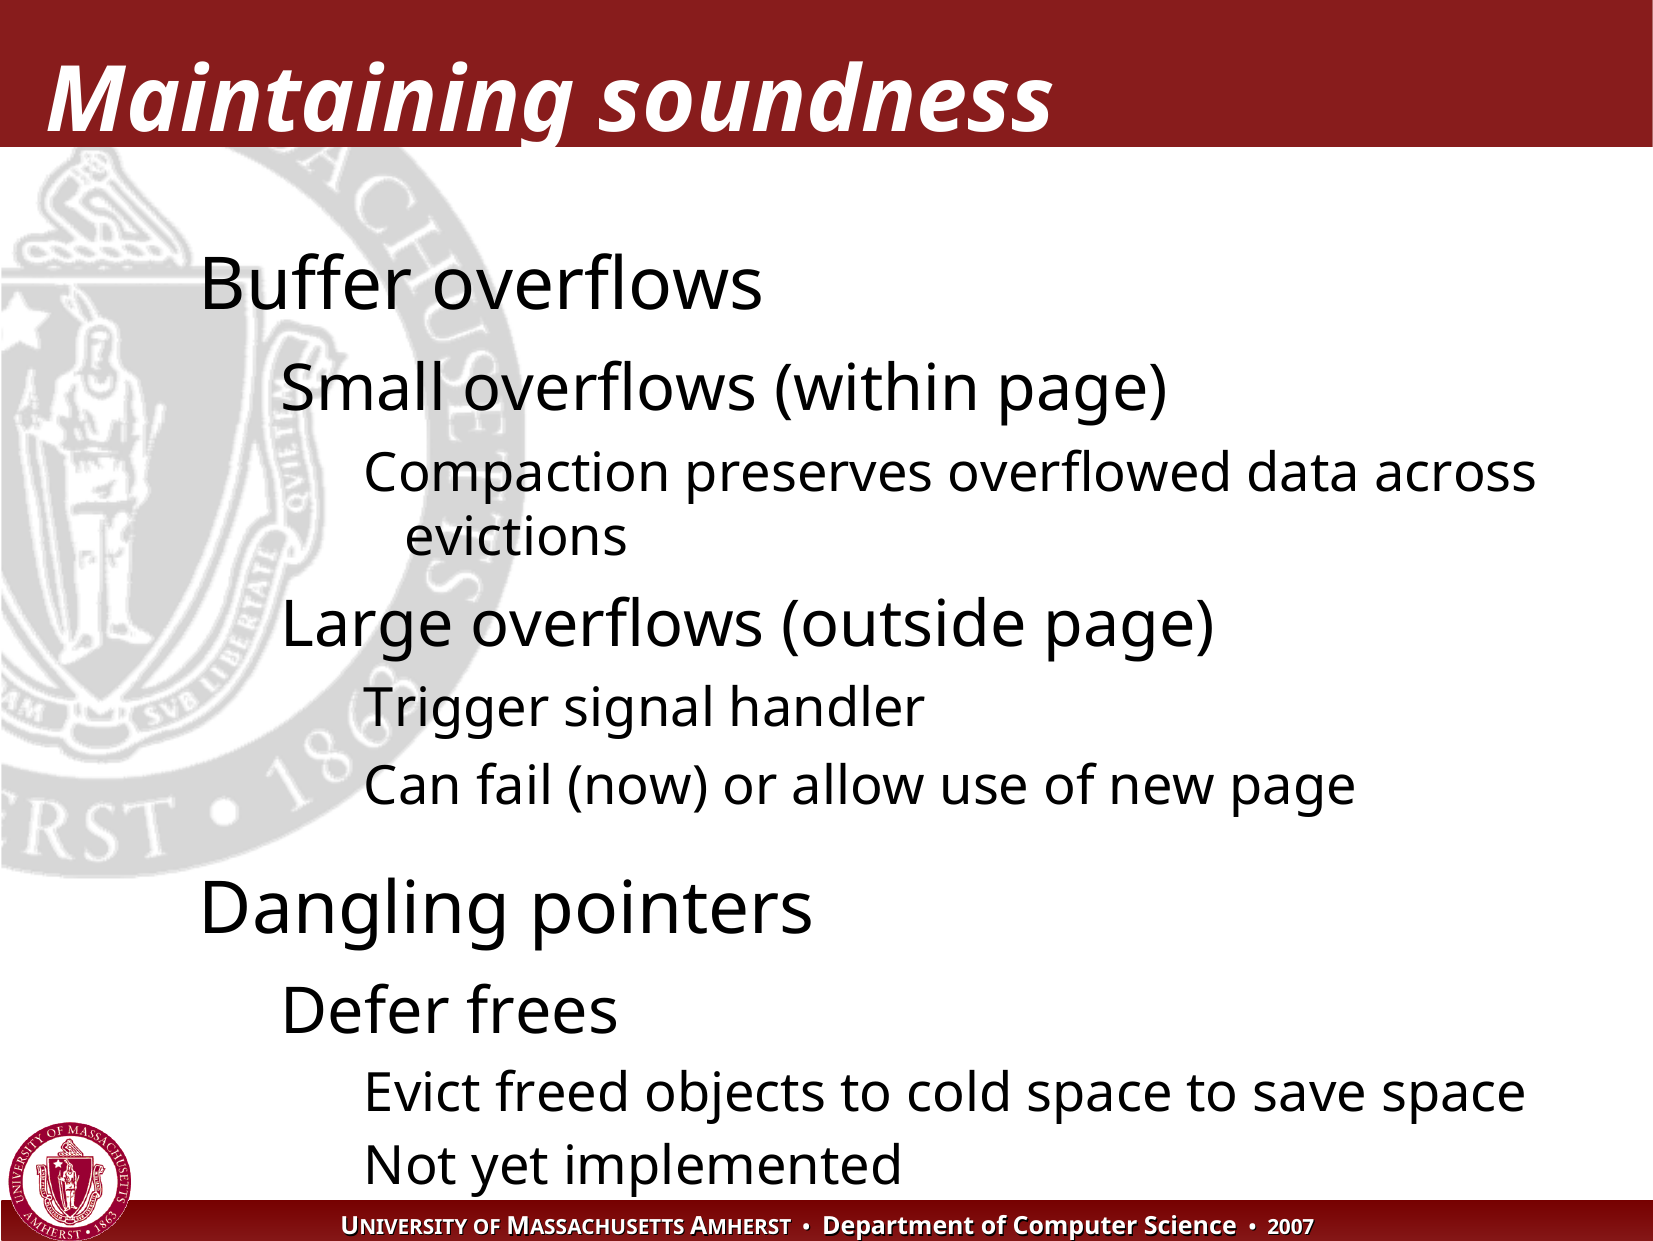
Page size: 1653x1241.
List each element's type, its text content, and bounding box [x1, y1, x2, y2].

picture [0, 147, 1653, 1241]
list Buffer overflows Small overflows (within page) Compaction preserves overflowed data across evictions Large overflows (outside page) Trigger signal handler Can fail (now) or allow use of new page Dangling pointers Defer frees Evict freed objects to cold space to save space Not yet implemented [198, 235, 1620, 1104]
title Maintaining soundness [45, 0, 1424, 216]
